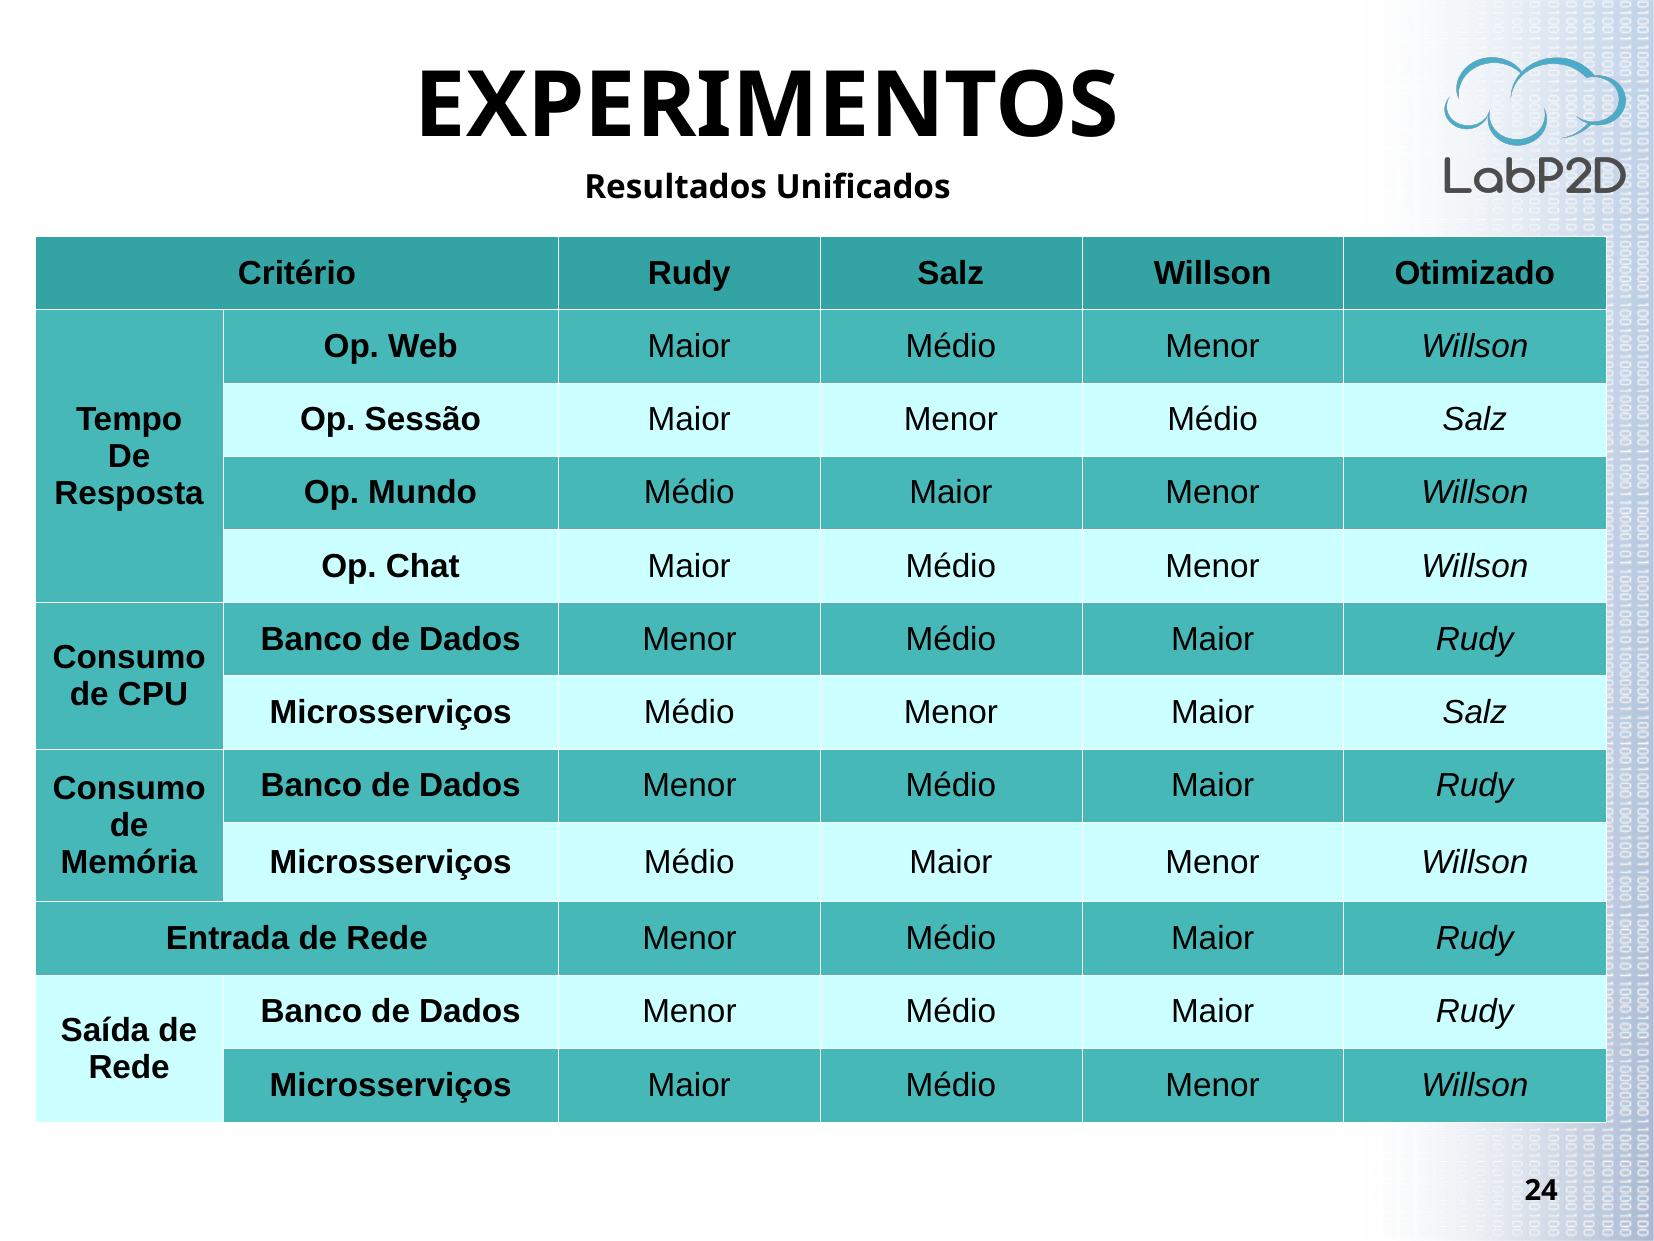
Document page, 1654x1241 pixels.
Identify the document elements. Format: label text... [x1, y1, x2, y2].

table_cell Consumo de CPU [36, 603, 223, 749]
table_cell Tempo De Resposta [36, 310, 223, 602]
table_cell Op. Mundo [224, 457, 558, 529]
table_cell Menor [821, 384, 1082, 456]
table_cell Médio [821, 530, 1082, 602]
table_cell Menor [1083, 823, 1343, 901]
table_cell Banco de Dados [224, 750, 558, 822]
table_cell Maior [1083, 750, 1343, 822]
table_cell Menor [1083, 1049, 1343, 1122]
table_cell Maior [559, 530, 820, 602]
table_cell Maior [1083, 603, 1343, 675]
table_cell Consumo de Memória [36, 750, 223, 901]
table_cell Willson [1344, 310, 1606, 383]
title EXPERIMENTOS Resultados Unificados [82, 19, 1453, 227]
table_cell Médio [559, 676, 820, 749]
table_cell Maior [559, 384, 820, 456]
table_cell Maior [1083, 902, 1343, 975]
table_cell Menor [559, 976, 820, 1048]
table_cell Médio [1083, 384, 1343, 456]
table_cell Maior [821, 823, 1082, 901]
table_cell Menor [559, 750, 820, 822]
table_cell Willson [1344, 457, 1606, 529]
table_cell Maior [559, 310, 820, 383]
table_cell Maior [1083, 976, 1343, 1048]
table_cell Salz [1344, 384, 1606, 456]
table_cell Banco de Dados [224, 976, 558, 1048]
table_cell Rudy [1344, 902, 1606, 975]
table_header Critério [36, 237, 558, 309]
table_header Rudy [559, 237, 820, 309]
table_cell Menor [559, 902, 820, 975]
picture [1360, 1, 1654, 1240]
table_cell Rudy [1344, 603, 1606, 675]
table_cell Médio [821, 603, 1082, 675]
table_cell Banco de Dados [224, 603, 558, 675]
table_cell Médio [821, 976, 1082, 1048]
table_header Willson [1083, 237, 1343, 309]
table_cell Maior [821, 457, 1082, 529]
table_cell Menor [1083, 457, 1343, 529]
table_cell Microsserviços [224, 823, 558, 901]
table_cell Menor [821, 676, 1082, 749]
table_cell Menor [1083, 530, 1343, 602]
table_cell Microsserviços [224, 1049, 558, 1122]
table_cell Willson [1344, 1049, 1606, 1122]
table_cell Saída de Rede [36, 976, 223, 1122]
table_cell Willson [1344, 823, 1606, 901]
table_cell Maior [559, 1049, 820, 1122]
table_cell Médio [821, 1049, 1082, 1122]
table_cell Médio [559, 457, 820, 529]
table_header Salz [821, 237, 1082, 309]
table_cell Rudy [1344, 750, 1606, 822]
table_cell Op. Web [224, 310, 558, 383]
table_cell Op. Sessão [224, 384, 558, 456]
table_cell Salz [1344, 676, 1606, 749]
table_cell Willson [1344, 530, 1606, 602]
table_cell Menor [559, 603, 820, 675]
table_header Otimizado [1344, 237, 1606, 309]
table_cell Op. Chat [224, 530, 558, 602]
table_cell Médio [821, 902, 1082, 975]
table_cell Maior [1083, 676, 1343, 749]
table_cell Médio [559, 823, 820, 901]
table_cell Rudy [1344, 976, 1606, 1048]
table_cell Entrada de Rede [36, 902, 558, 975]
table_cell Médio [821, 750, 1082, 822]
table_cell Microsserviços [224, 676, 558, 749]
table_cell Médio [821, 310, 1082, 383]
table_cell Menor [1083, 310, 1343, 383]
